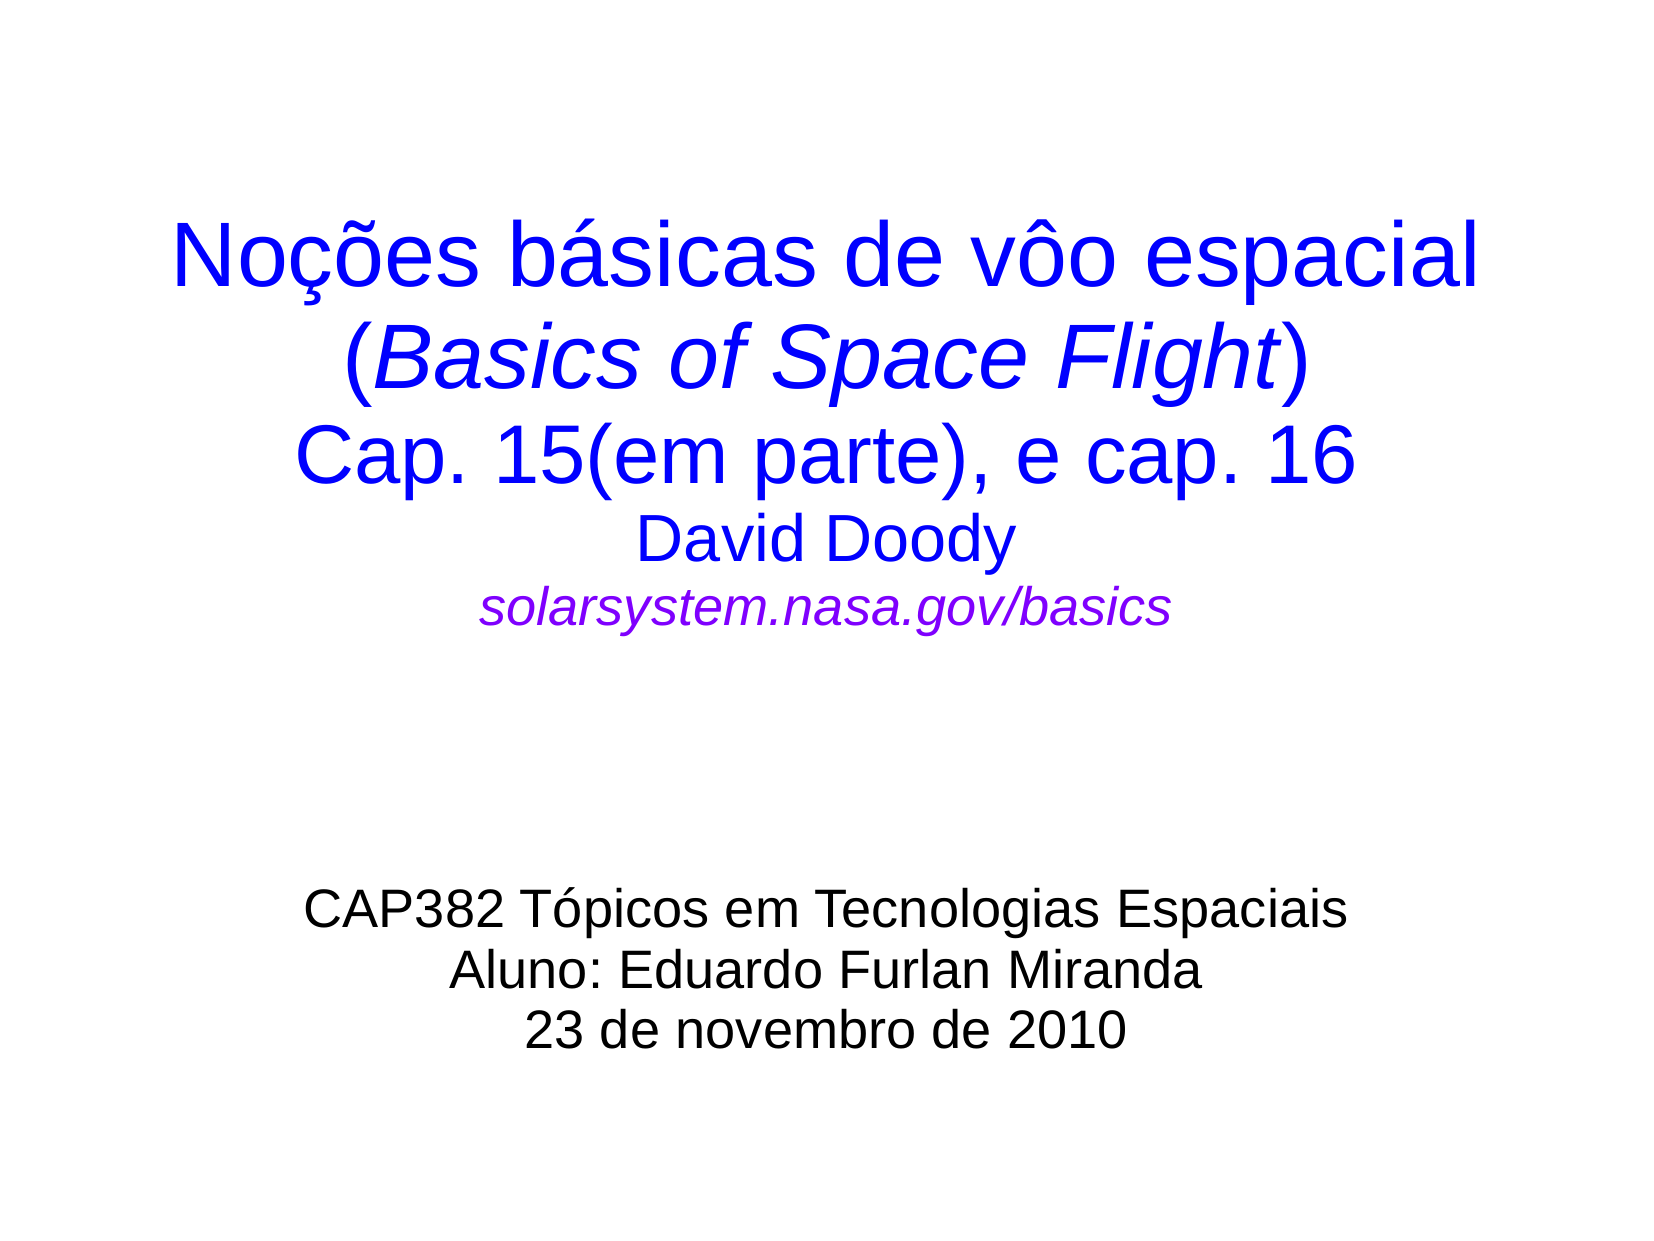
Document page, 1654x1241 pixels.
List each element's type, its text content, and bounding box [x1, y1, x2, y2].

subtitle Noções básicas de vôo espacial (Basics of Space Flight) Cap. 15(em parte), e cap. 16 David Doody solarsystem.nasa.gov/basics CAP382 Tópicos em Tecnologias Espaciais Aluno: Eduardo Furlan Miranda 23 de novembro de 2010 [82, 41, 1571, 1223]
